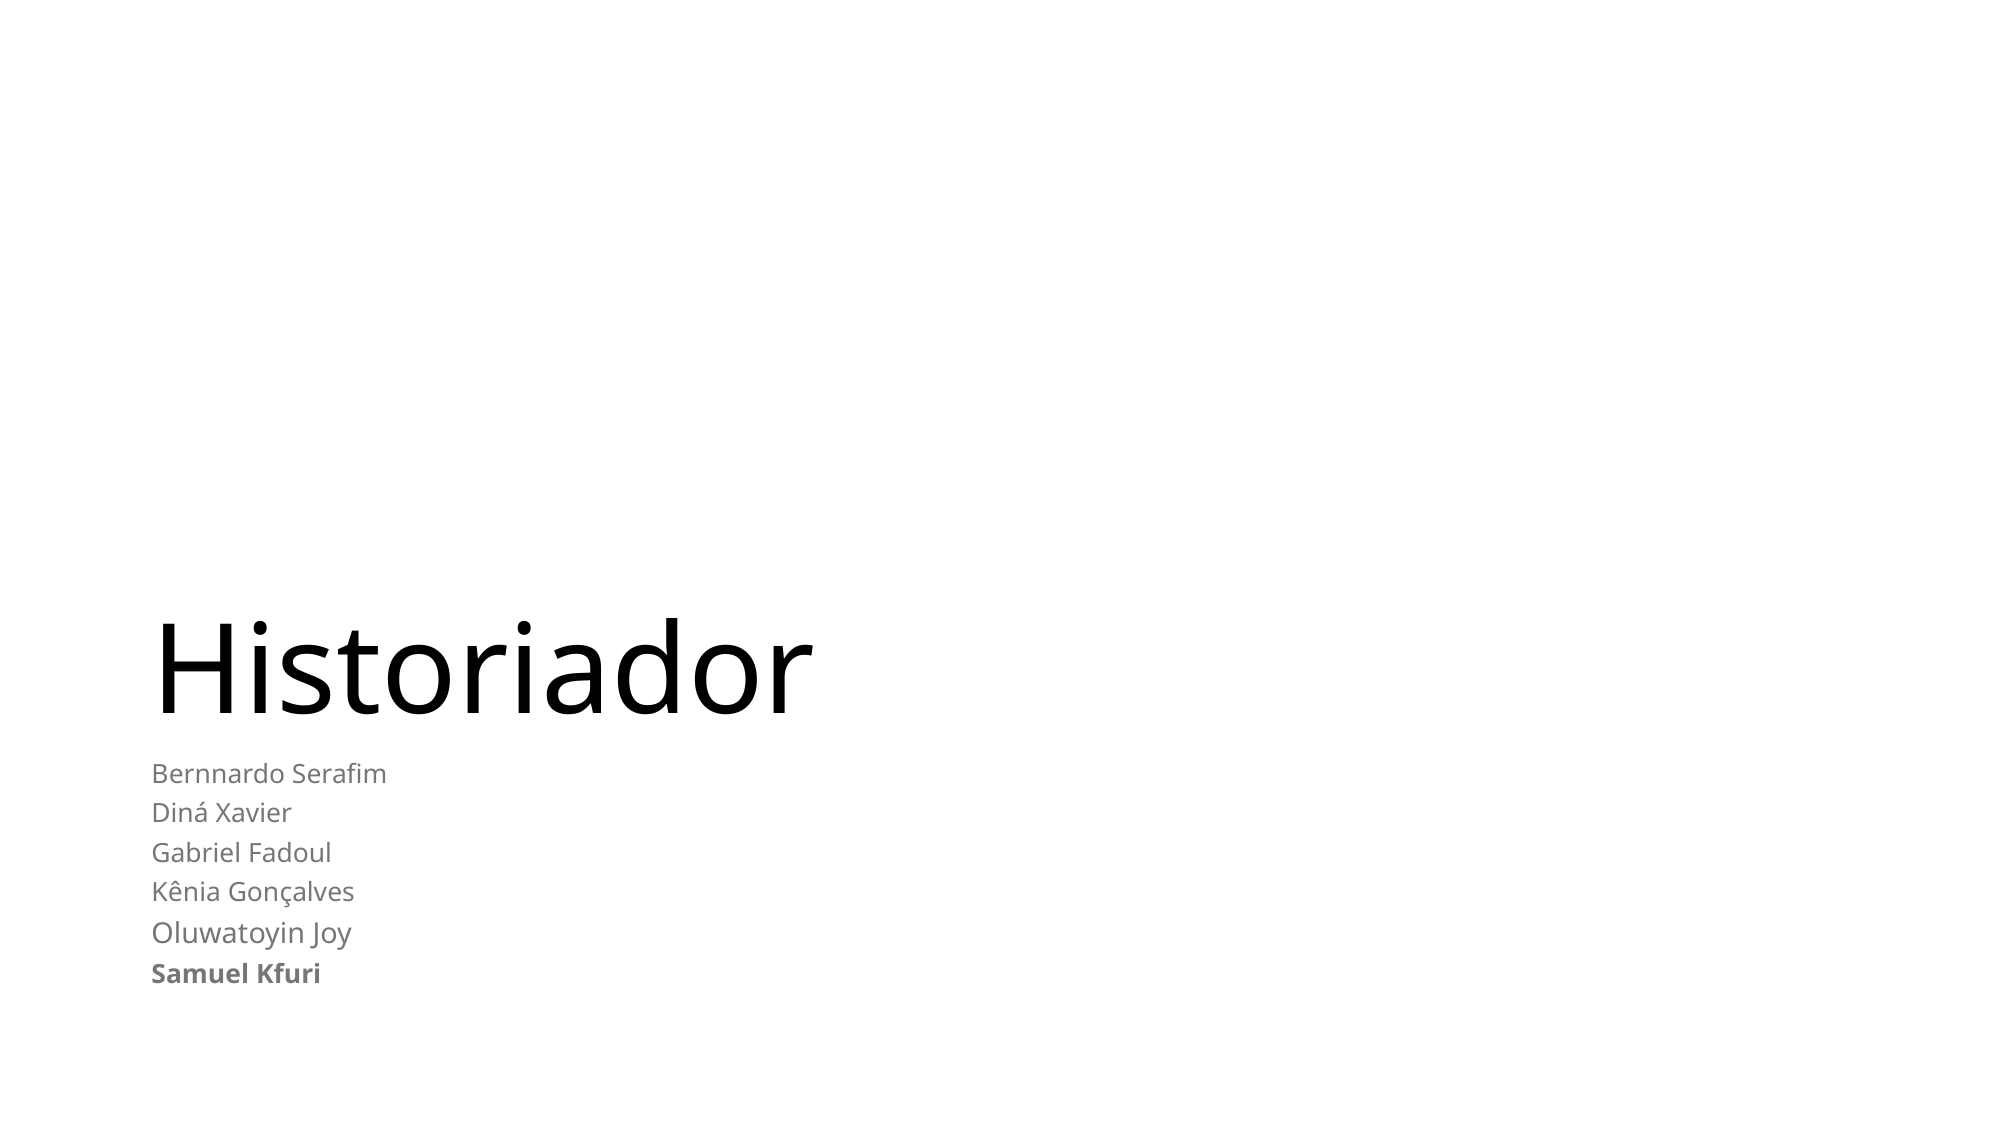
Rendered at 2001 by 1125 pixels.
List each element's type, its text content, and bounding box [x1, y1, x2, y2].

title Historiador [136, 280, 1862, 749]
list Bernnardo Serafim Diná Xavier Gabriel Fadoul Kênia Gonçalves Oluwatoyin Joy Samuel Kfuri [136, 749, 1862, 1025]
